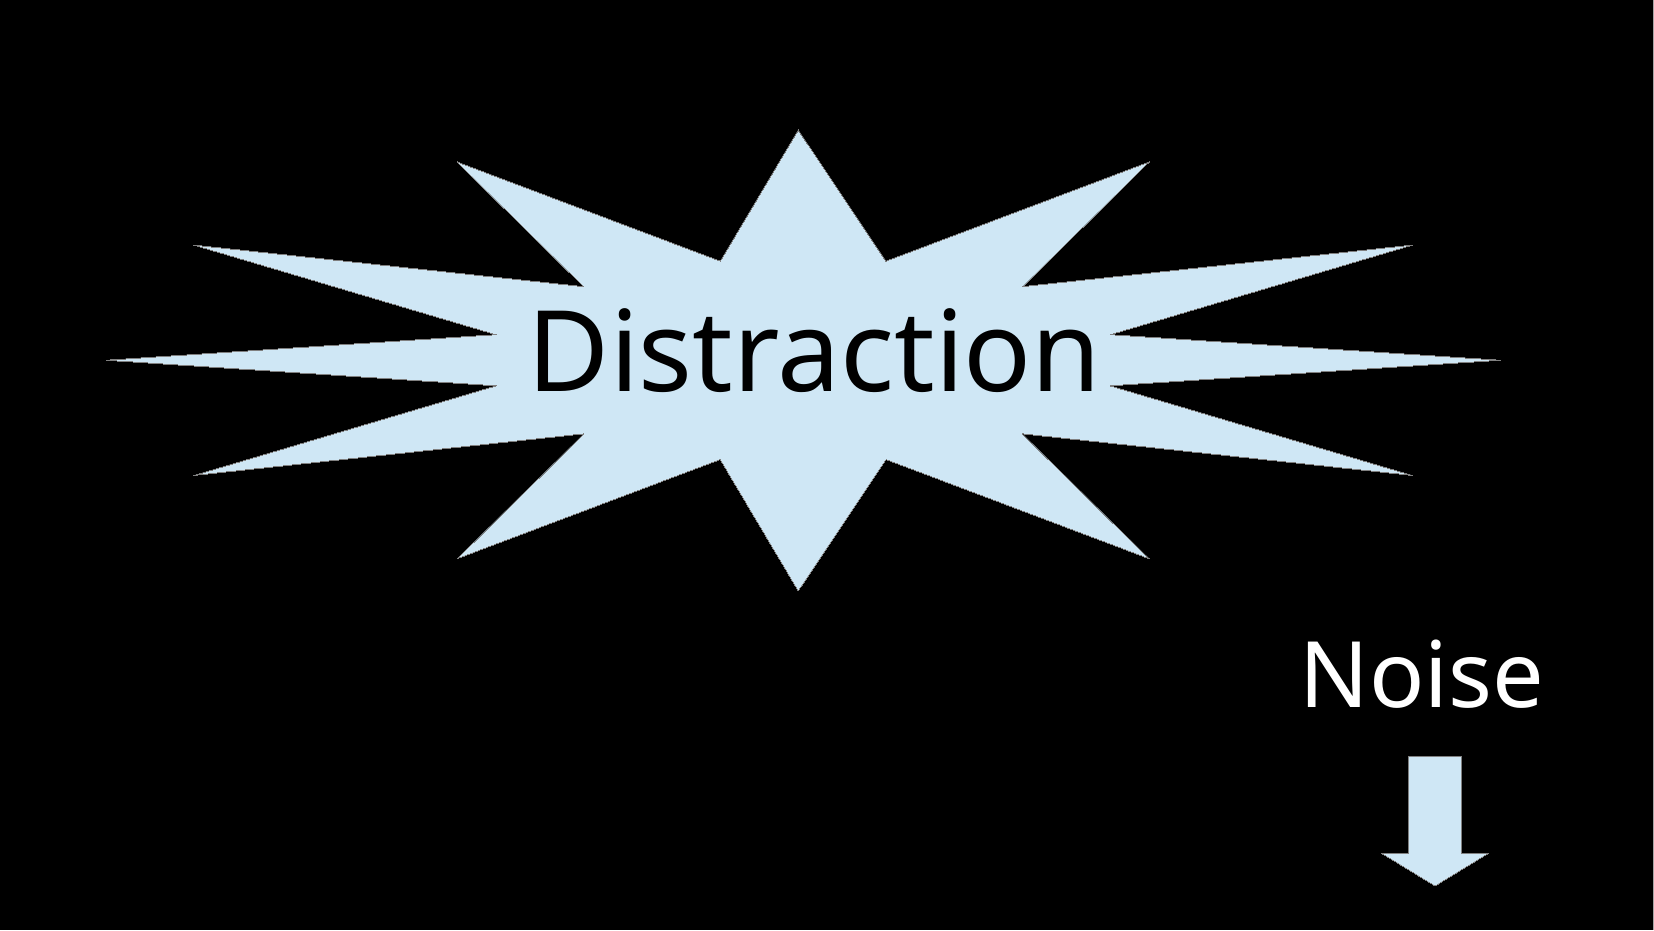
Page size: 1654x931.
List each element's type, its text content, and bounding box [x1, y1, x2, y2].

subtitle Distraction [70, 165, 1560, 532]
text_box [1078, 532, 1150, 559]
text_box [457, 532, 528, 559]
text_box [1381, 756, 1489, 886]
text_box Noise [1086, 602, 1560, 725]
text_box [777, 129, 822, 165]
text_box [1140, 161, 1150, 165]
text_box [763, 532, 838, 591]
